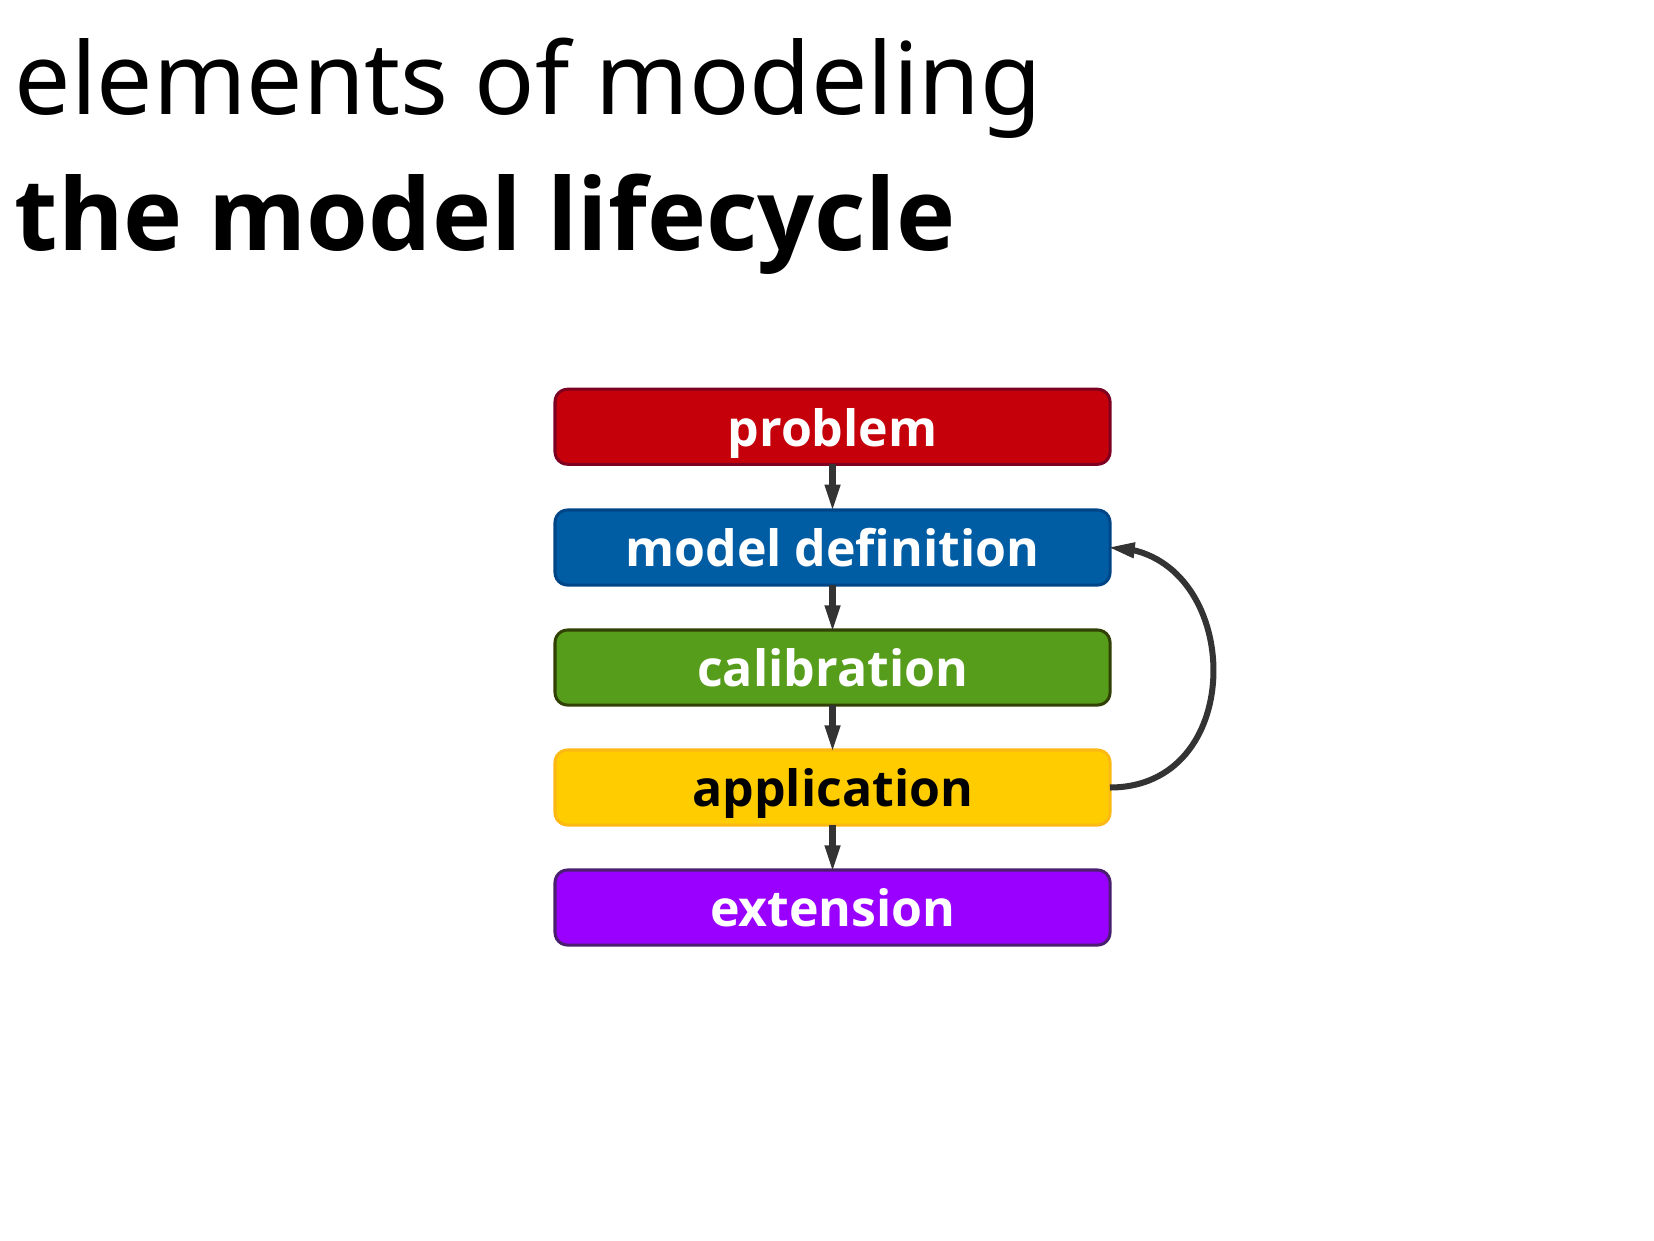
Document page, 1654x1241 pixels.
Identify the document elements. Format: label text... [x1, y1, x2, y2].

text_box extension [555, 870, 1111, 946]
text_box elements of modeling the model lifecycle [0, 0, 1121, 279]
text_box calibration [555, 630, 1111, 706]
text_box model definition [555, 510, 1111, 586]
text_box problem [555, 389, 1111, 465]
text_box application [555, 750, 1111, 826]
